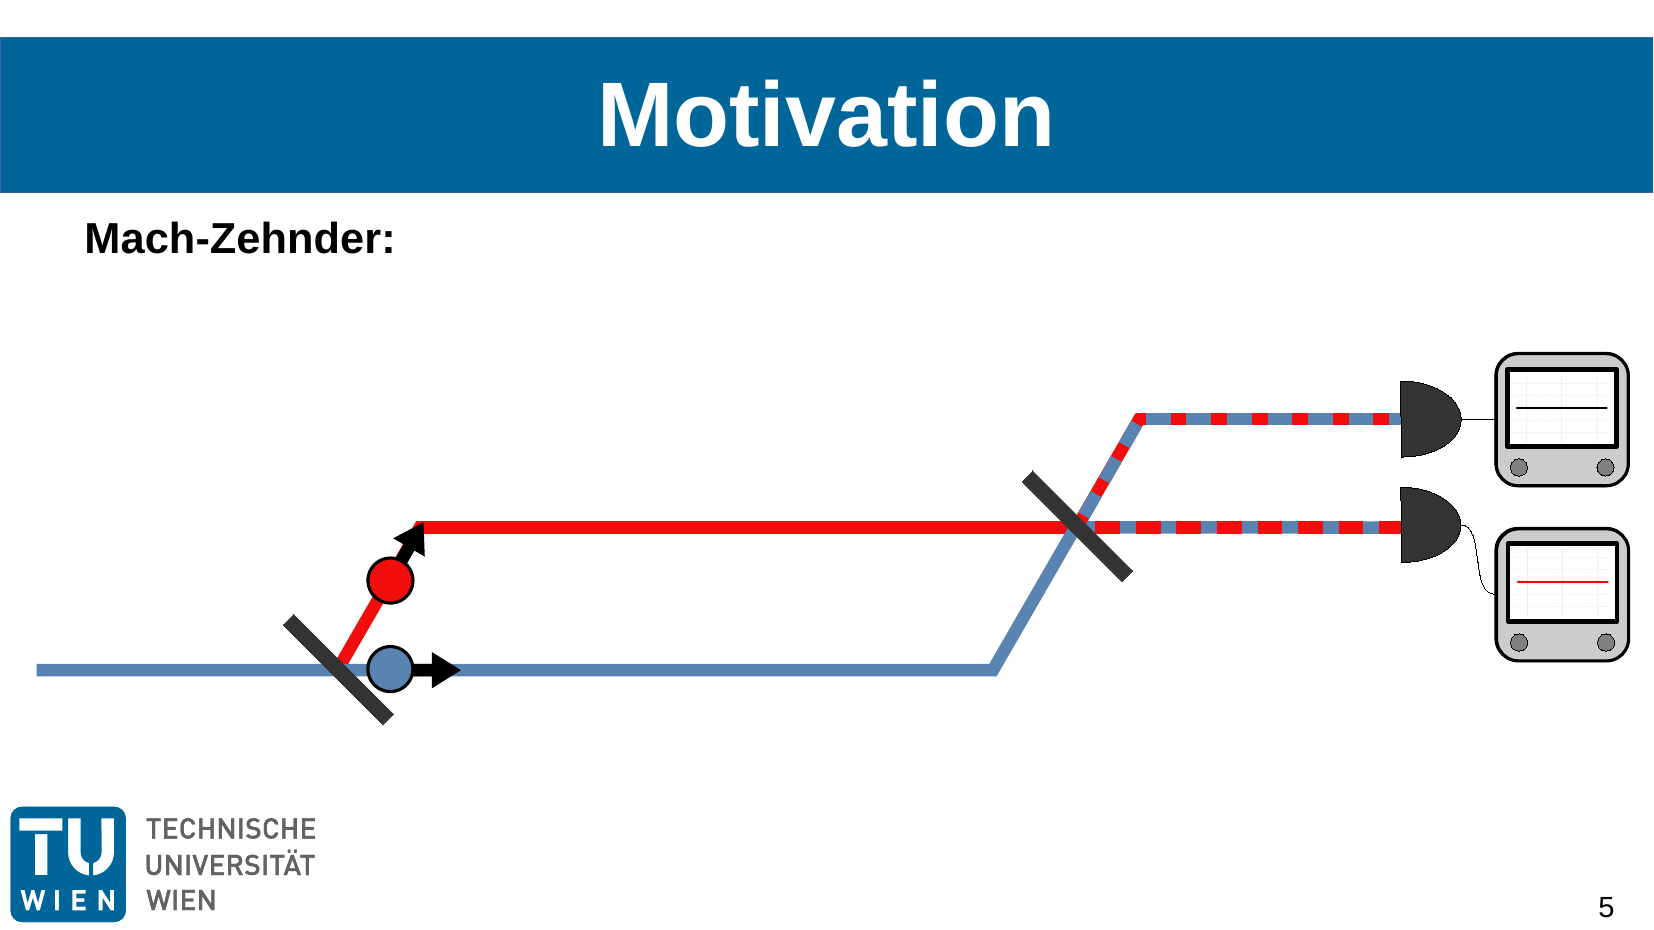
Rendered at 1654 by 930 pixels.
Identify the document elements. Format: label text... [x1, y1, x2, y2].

list Mach-Zehnder: [84, 214, 404, 293]
text_box [1400, 381, 1462, 458]
text_box [367, 646, 413, 692]
text_box [367, 558, 413, 604]
text_box [283, 614, 394, 725]
title Motivation [0, 37, 1653, 193]
text_box [1495, 353, 1629, 486]
text_box [1400, 487, 1461, 563]
text_box [1022, 470, 1133, 582]
picture [1509, 371, 1614, 445]
text_box [1495, 528, 1629, 661]
picture [1510, 546, 1615, 619]
